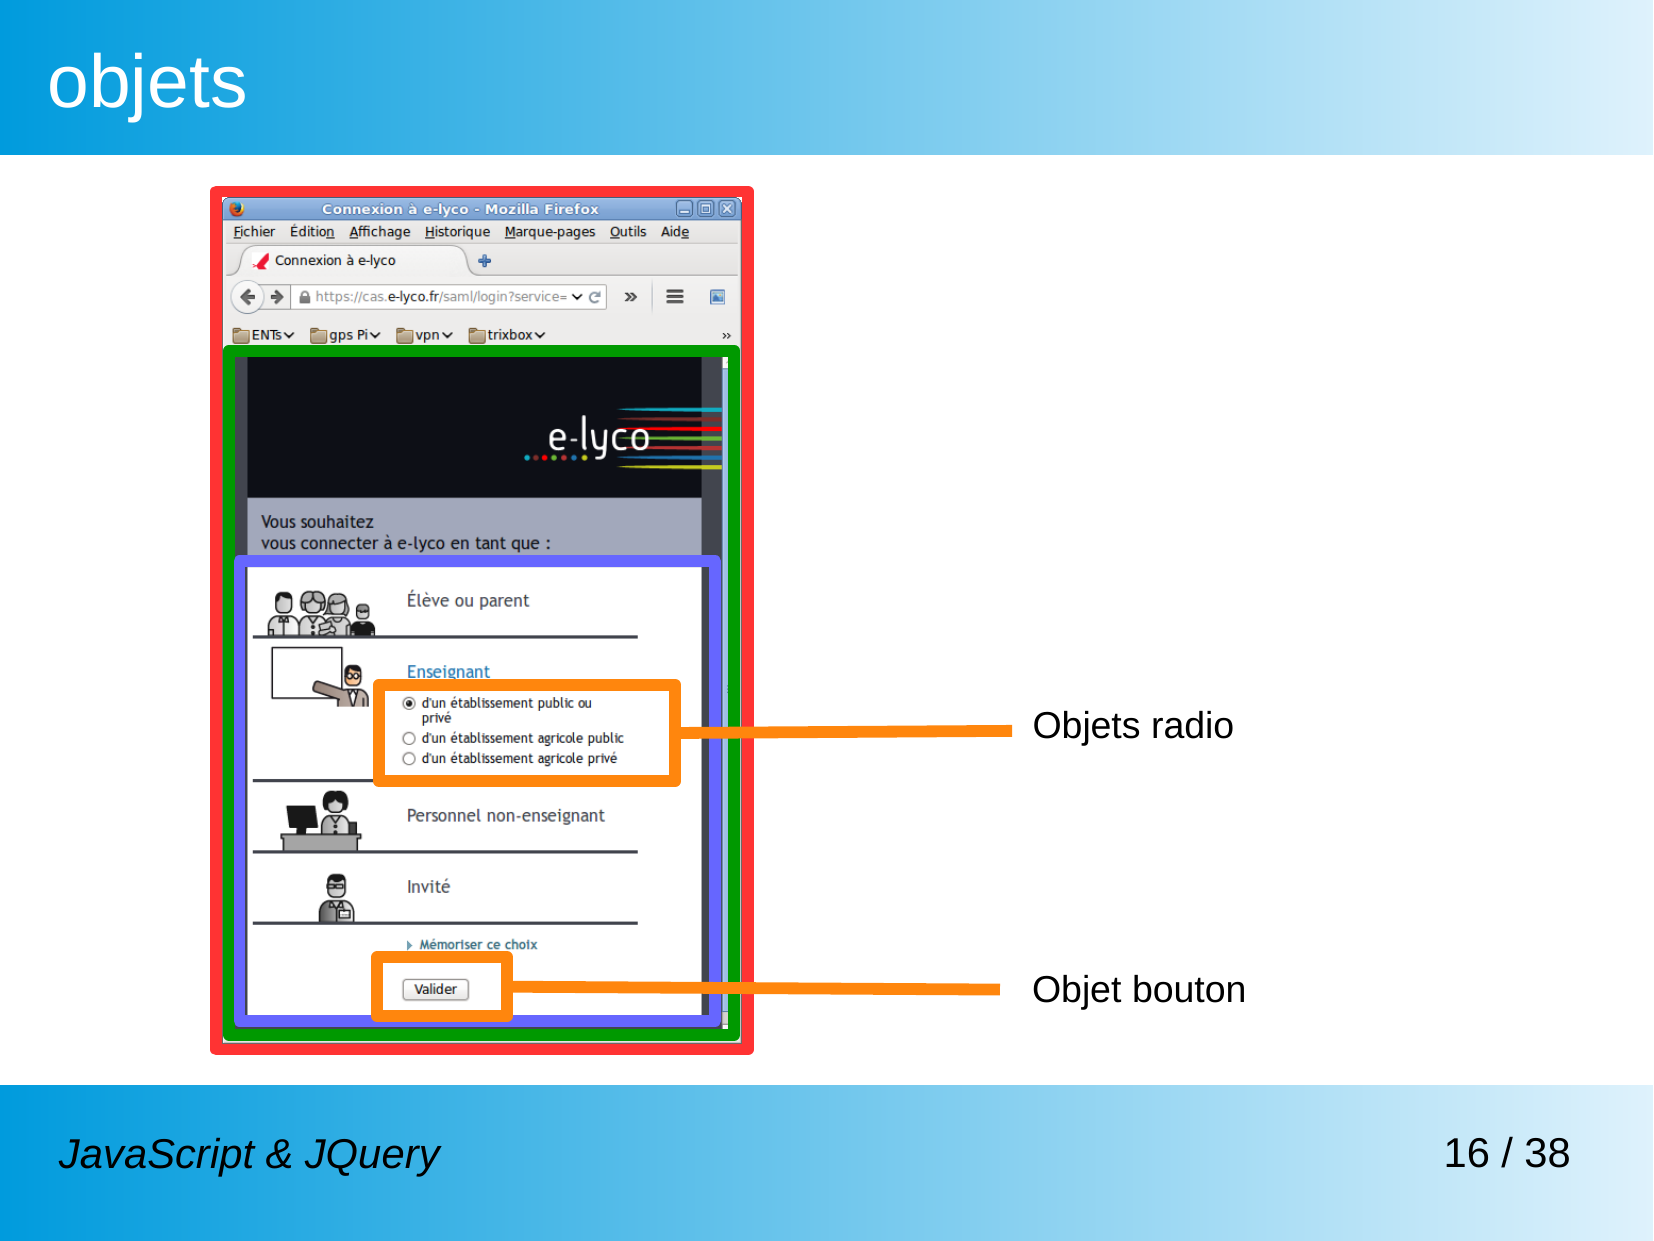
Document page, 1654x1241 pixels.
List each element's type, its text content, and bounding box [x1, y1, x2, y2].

text_box Objet bouton [1017, 960, 1317, 1020]
picture [513, 993, 709, 1015]
picture [385, 691, 669, 775]
picture [222, 197, 742, 1044]
picture [721, 739, 728, 982]
picture [235, 994, 728, 1029]
picture [235, 357, 728, 726]
title objets [47, 28, 1536, 134]
picture [245, 567, 709, 1015]
picture [383, 963, 501, 1010]
text_box Objets radio [1017, 696, 1317, 756]
